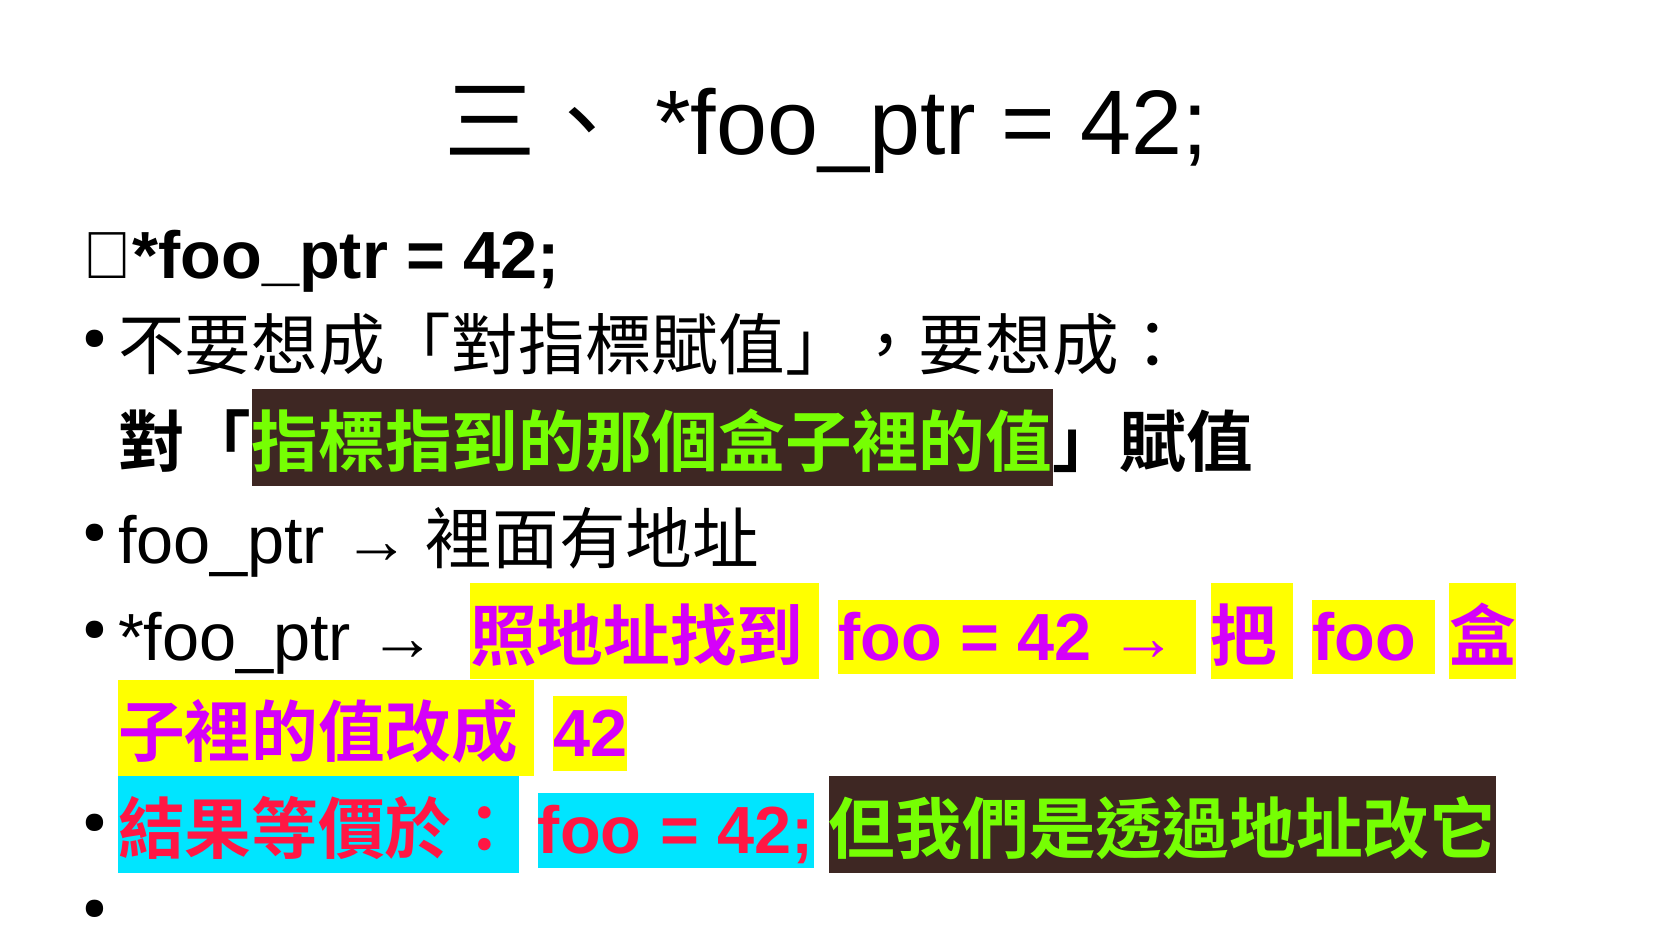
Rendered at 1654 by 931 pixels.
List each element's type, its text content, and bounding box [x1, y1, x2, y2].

title 三、*foo_ptr = 42; [82, 37, 1571, 193]
subtitle 🔹*foo_ptr = 42; 不要想成「對指標賦值」，要想成： 對「指標指到的那個盒子裡的值」賦值 foo_ptr →裡面有地址 *foo_ptr → 照地址找到 foo = 42 → 把 foo 盒子裡的值改成 42 結果等價於：foo = 42;但我們是透過地址改它 [82, 217, 1571, 931]
